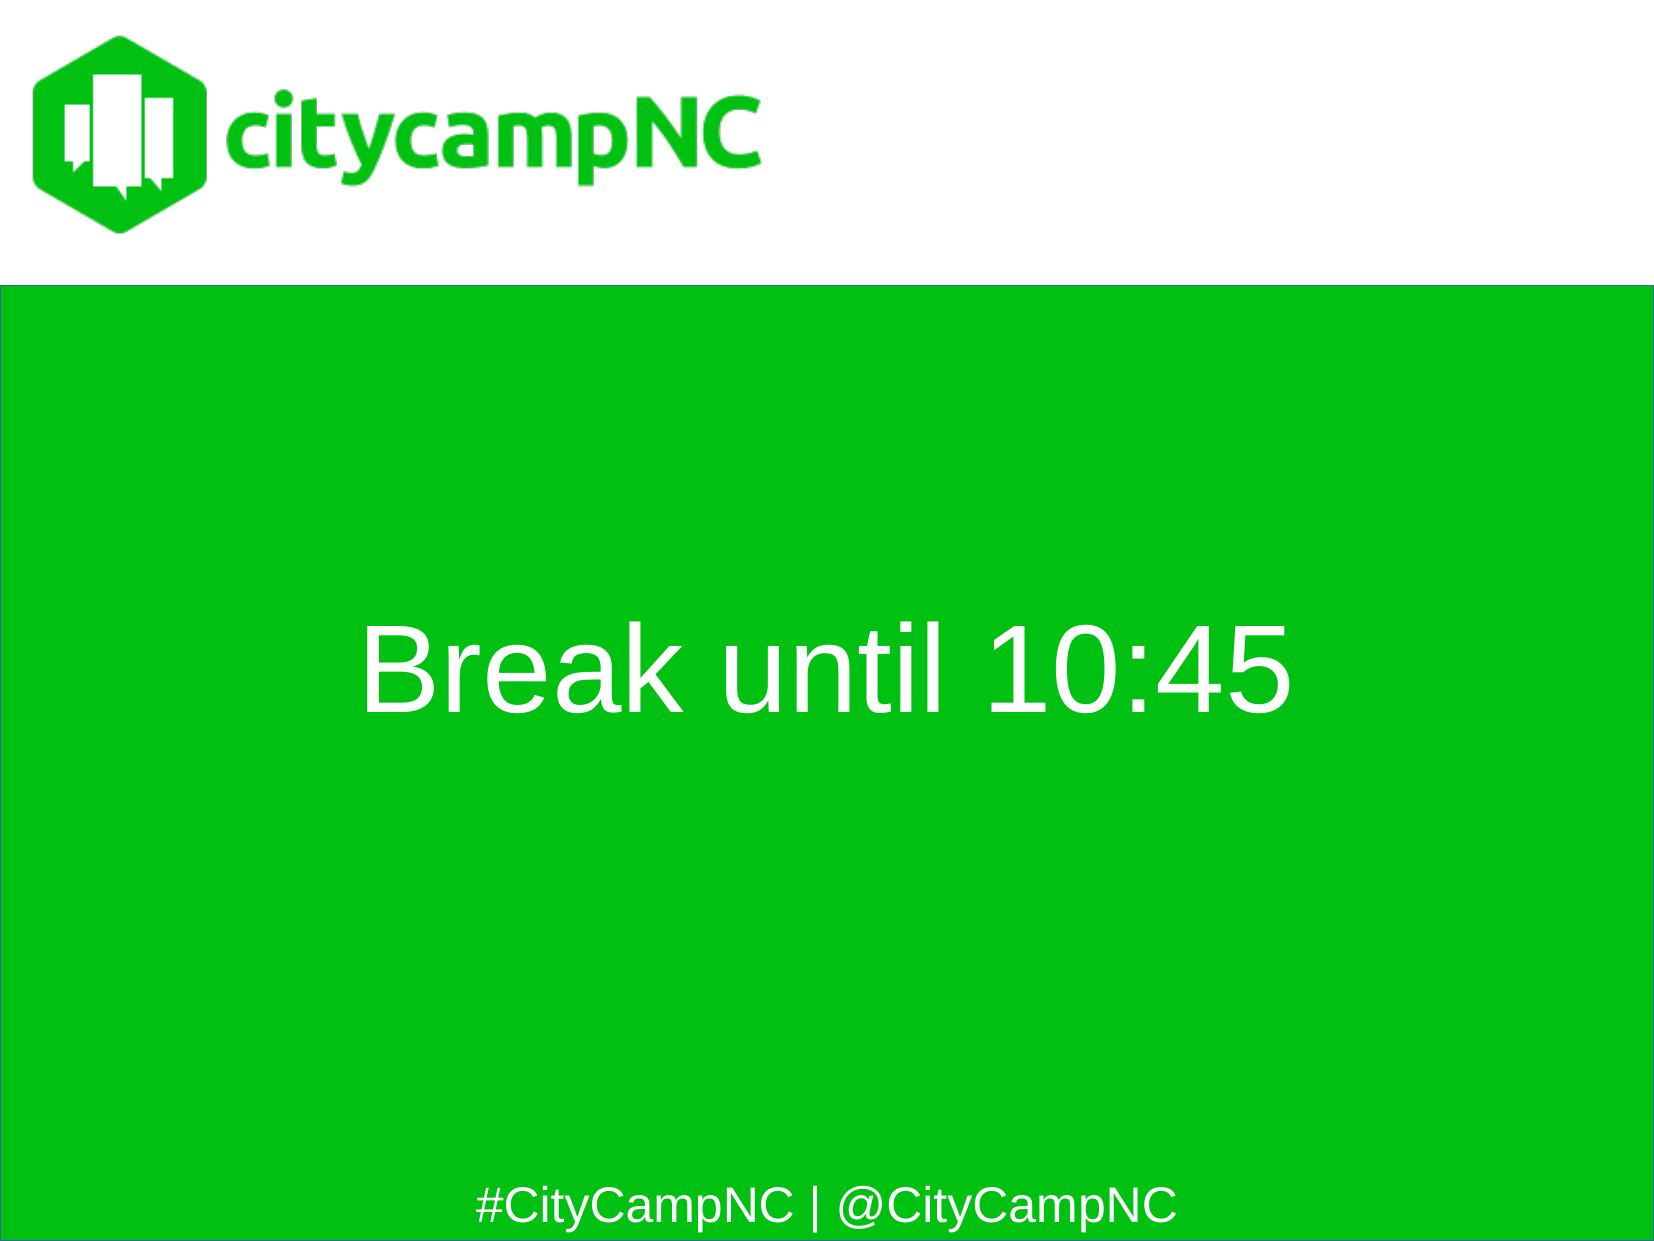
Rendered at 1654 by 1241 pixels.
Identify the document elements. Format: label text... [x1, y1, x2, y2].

picture [0, 3, 794, 267]
text_box Break until 10:45 [342, 591, 1311, 747]
